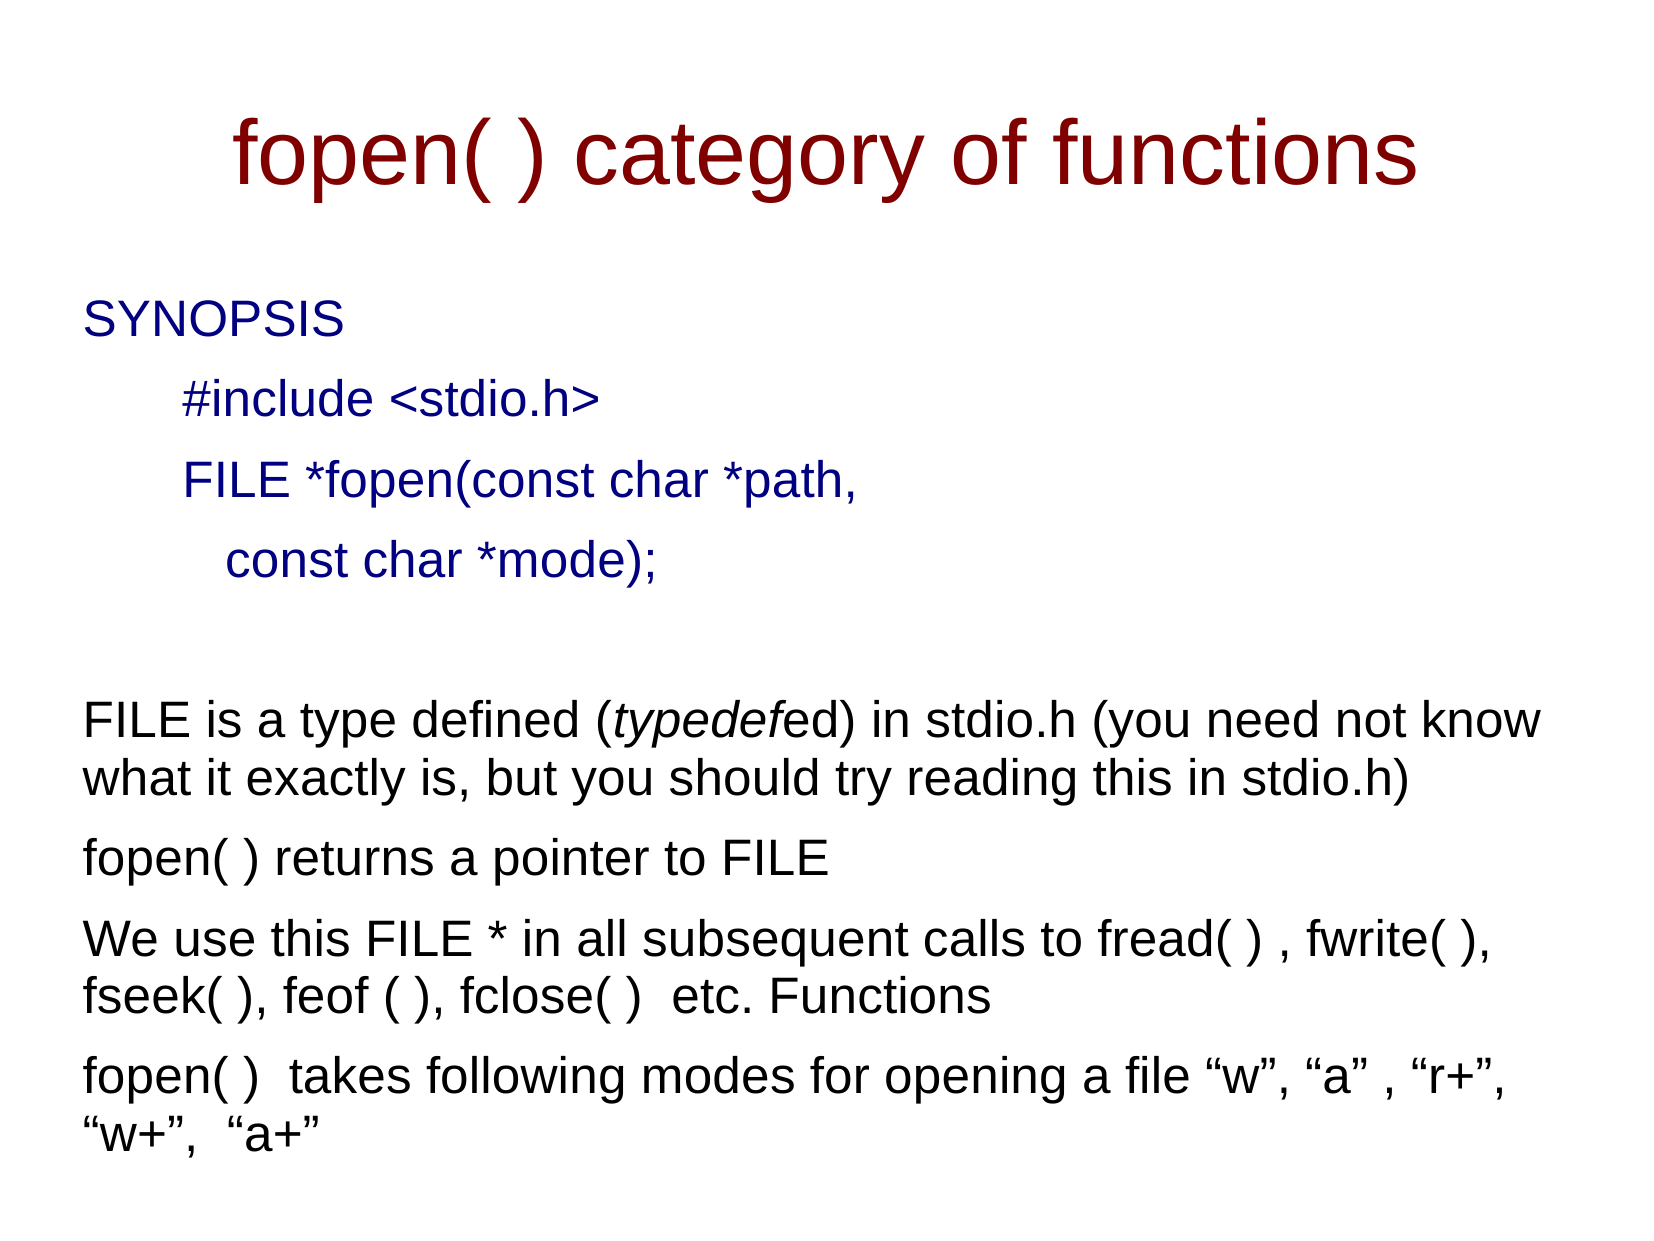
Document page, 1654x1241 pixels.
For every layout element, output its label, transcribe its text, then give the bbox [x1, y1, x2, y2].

list SYNOPSIS #include <stdio.h> FILE *fopen(const char *path, const char *mode); FILE is a type defined (typedefed) in stdio.h (you need not know what it exactly is, but you should try reading this in stdio.h) fopen( ) returns a pointer to FILE We use this FILE * in all subsequent calls to fread( ) , fwrite( ), fseek( ), feof ( ), fclose( ) etc. Functions fopen( ) takes following modes for opening a file “w”, “a” , “r+”, “w+”, “a+” [82, 290, 1571, 1170]
title fopen( ) category of functions [82, 49, 1571, 257]
